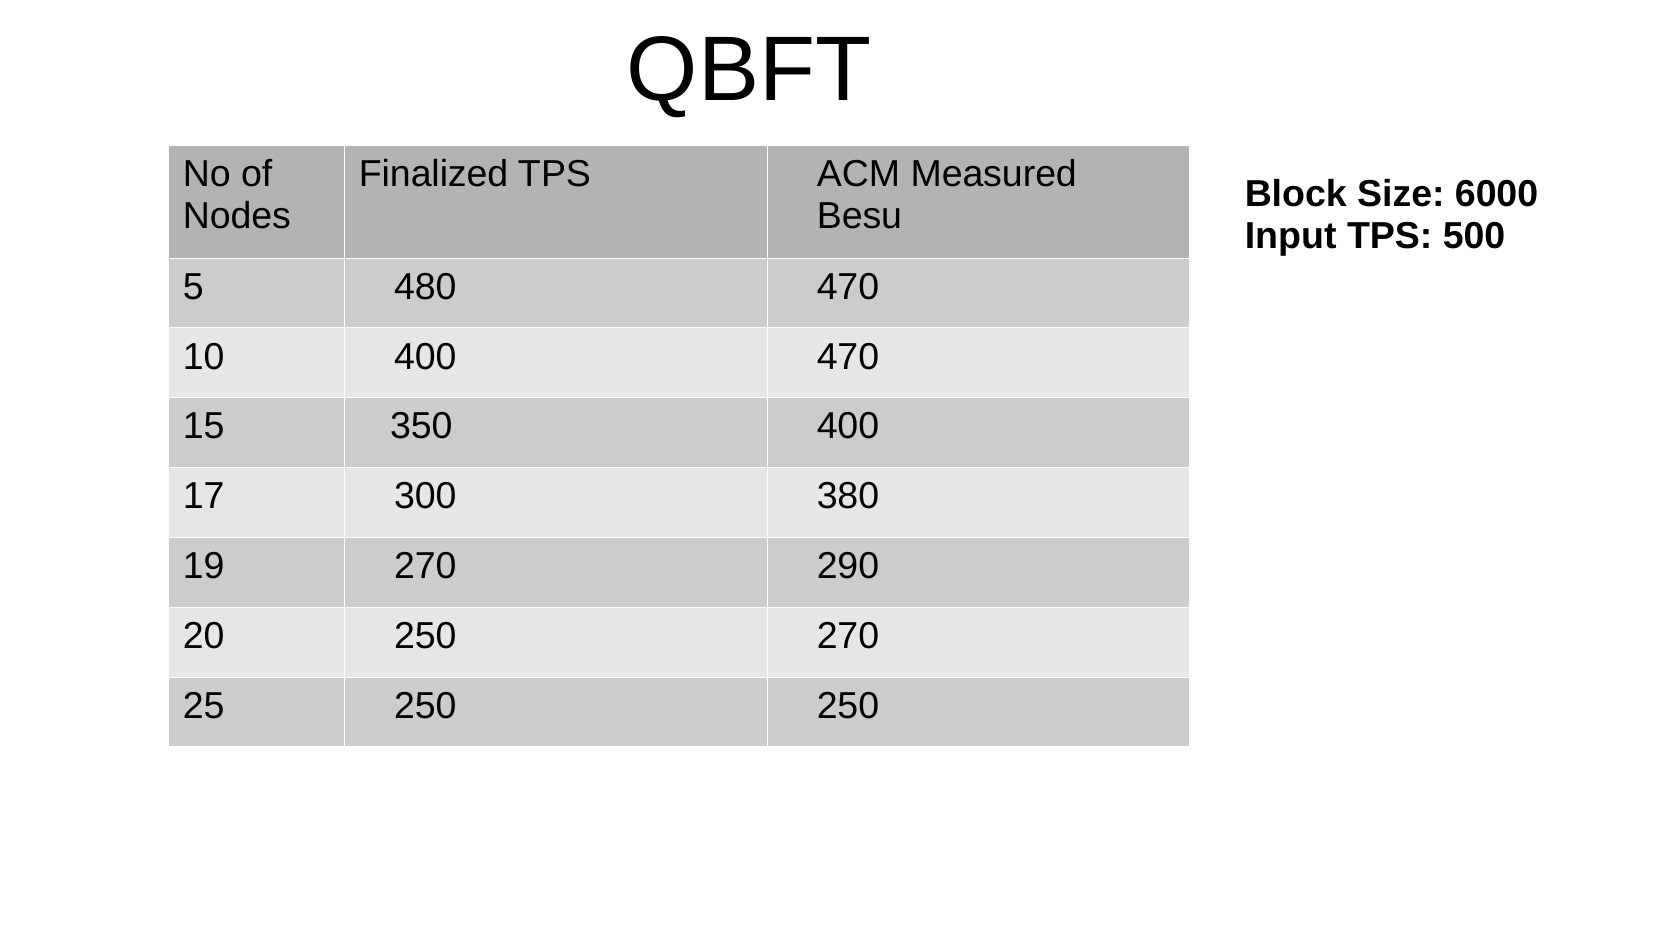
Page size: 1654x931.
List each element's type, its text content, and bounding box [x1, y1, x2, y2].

table_cell 19 [169, 538, 344, 607]
table_cell 290 [768, 538, 1189, 607]
table_cell 480 [345, 259, 767, 327]
table_cell 380 [768, 468, 1189, 537]
table_cell 400 [768, 398, 1189, 467]
table_cell 250 [345, 678, 767, 746]
table_cell 470 [768, 259, 1189, 327]
title QBFT [255, 17, 1268, 121]
table_cell 300 [345, 468, 767, 537]
table_cell 250 [345, 608, 767, 677]
table_cell 270 [345, 538, 767, 607]
table_cell 470 [768, 328, 1189, 397]
table_cell 25 [169, 678, 344, 746]
table_cell 270 [768, 608, 1189, 677]
table_cell 10 [169, 328, 344, 397]
table_cell 20 [169, 608, 344, 677]
table_cell 350 [345, 398, 767, 467]
table_cell 250 [768, 678, 1189, 746]
table_cell 5 [169, 259, 344, 327]
table_cell 15 [169, 398, 344, 467]
table_cell 400 [345, 328, 767, 397]
table_header No of Nodes [169, 146, 344, 258]
text_box Block Size: 6000 Input TPS: 500 [1230, 165, 1566, 306]
table_cell 17 [169, 468, 344, 537]
table_header Finalized TPS [345, 146, 767, 258]
table_header ACM Measured Besu [768, 146, 1189, 258]
